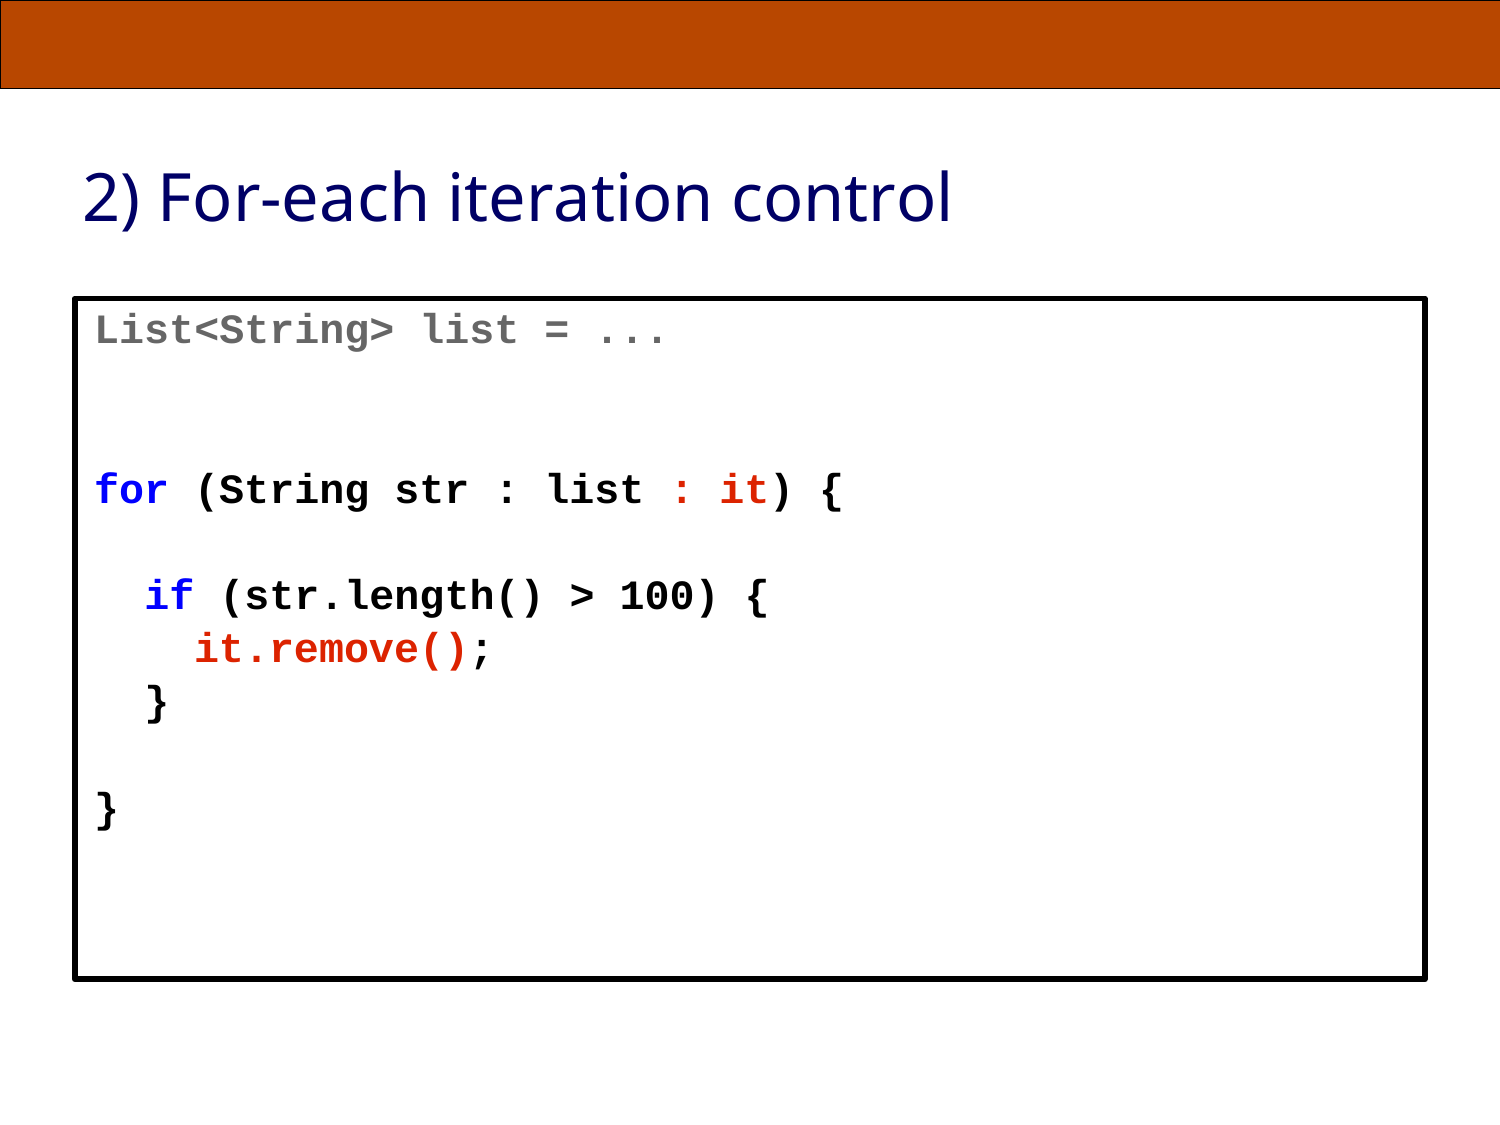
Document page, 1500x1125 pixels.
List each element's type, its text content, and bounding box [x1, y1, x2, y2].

title 2) For-each iteration control [74, 105, 1423, 249]
list List<String> list = ... for (String str : list : it) { if (str.length() > 100) { it.remove(); } } [75, 298, 1425, 980]
